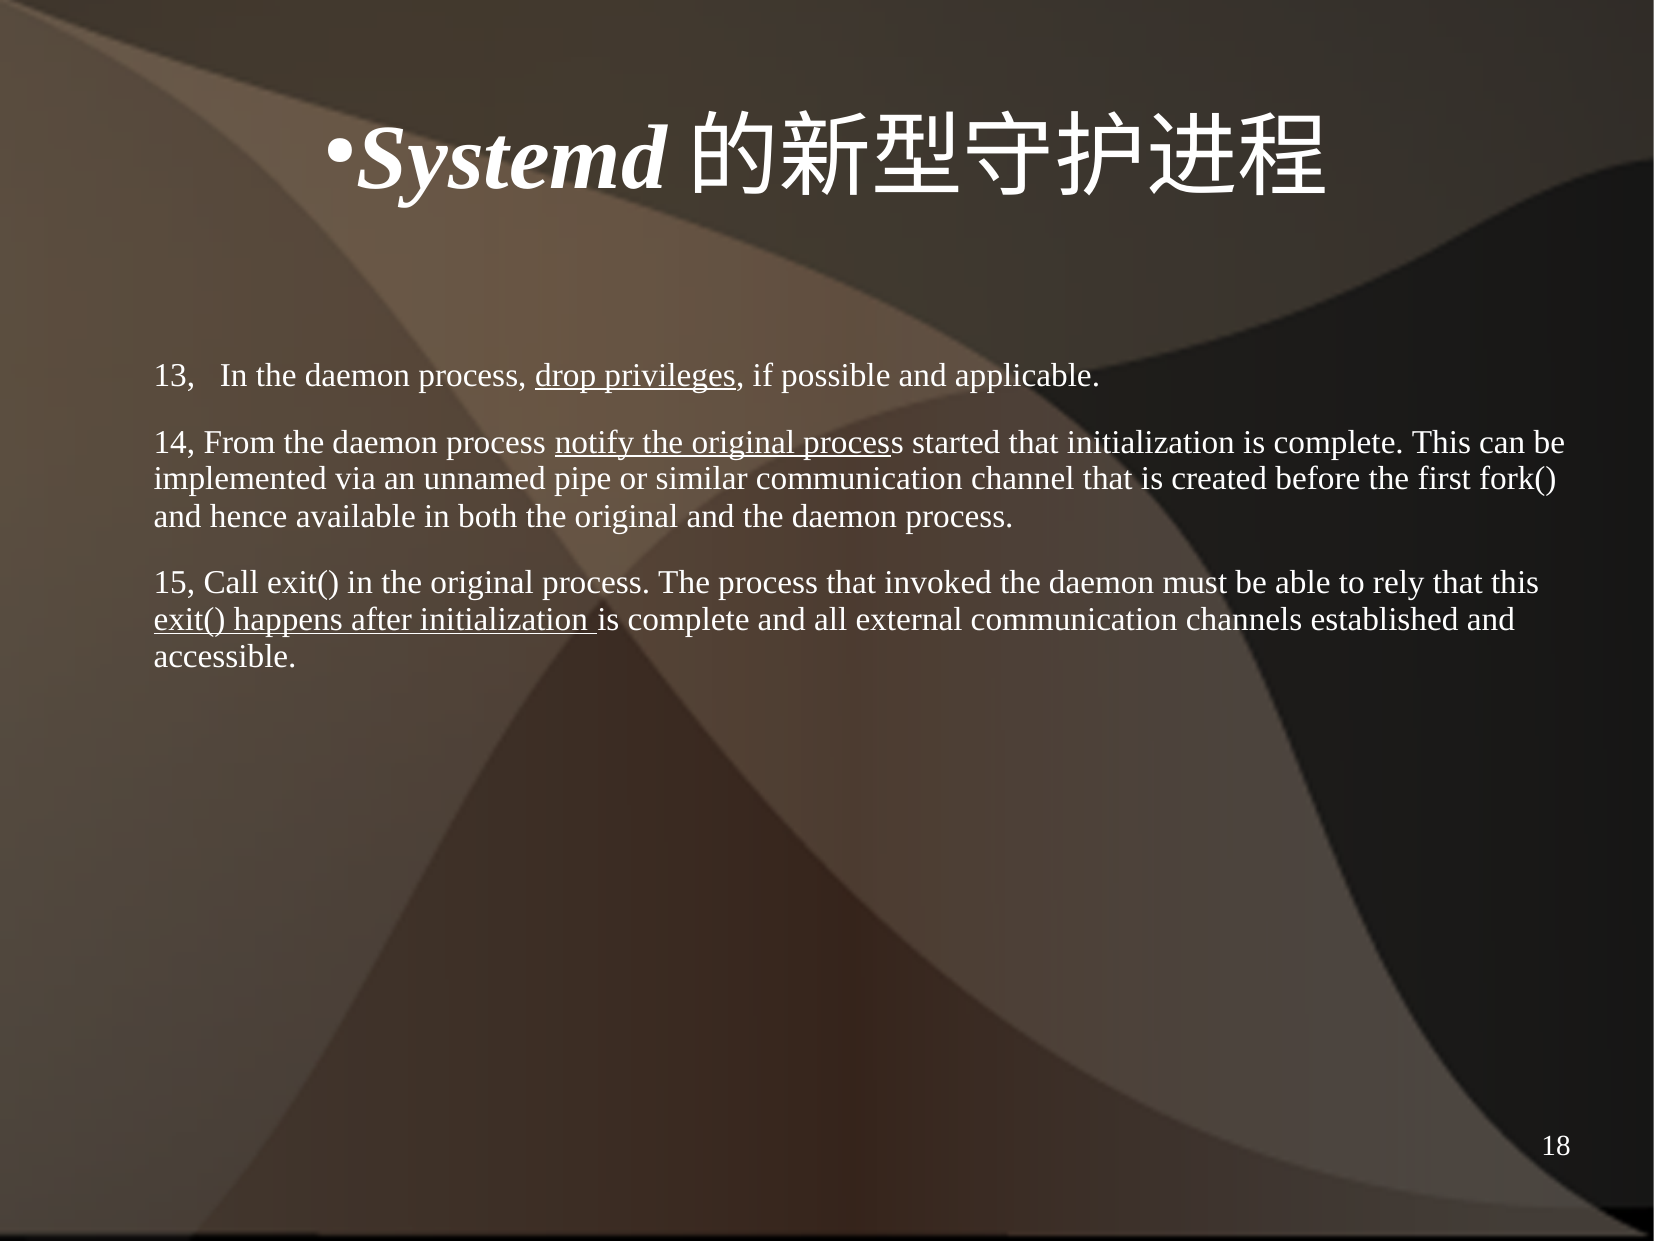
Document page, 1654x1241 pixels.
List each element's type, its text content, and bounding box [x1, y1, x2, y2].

title Systemd的新型守护进程 [82, 49, 1571, 257]
picture [0, 0, 1654, 1241]
list 13, In the daemon process, drop privileges, if possible and applicable. 14, From the daemon process notify the original process started that initialization is complete. This can be implemented via an unnamed pipe or similar communication channel that is created before the first fork() and hence available in both the original and the daemon process. 15, Call exit() in the original process. The process that invoked the daemon must be able to rely that this exit() happens after initialization is complete and all external communication channels established and accessible. [82, 290, 1571, 1109]
